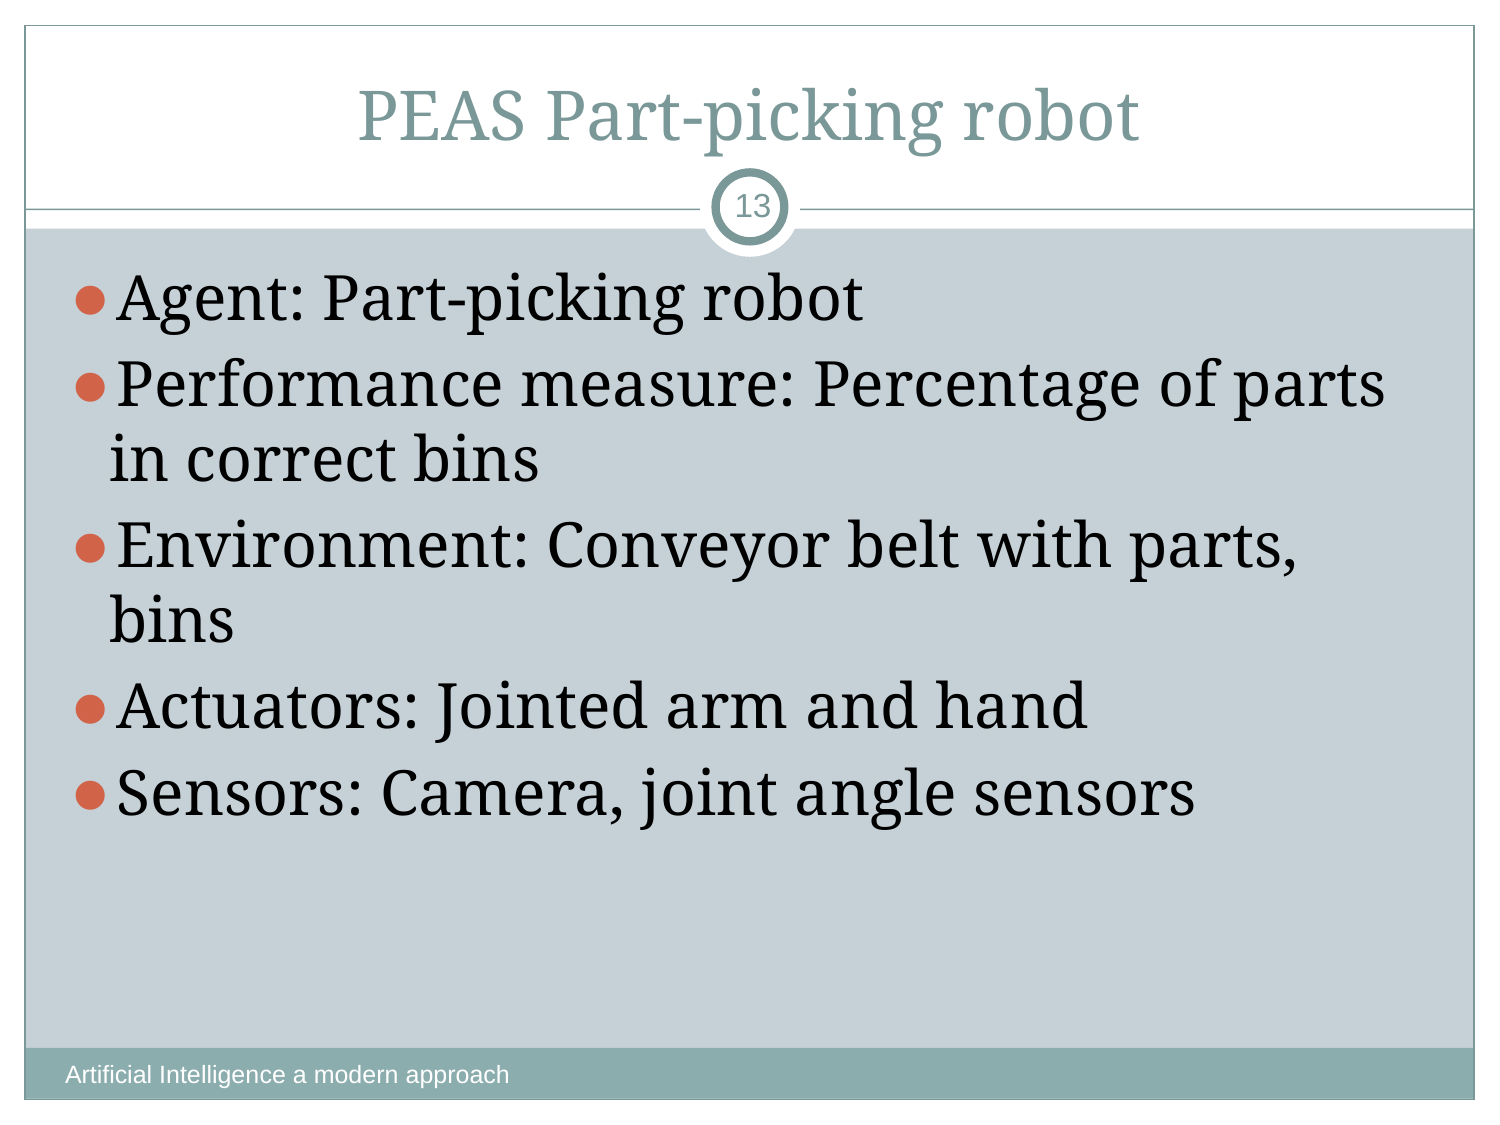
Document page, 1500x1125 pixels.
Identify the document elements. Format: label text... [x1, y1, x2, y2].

list Agent: Part-picking robot Performance measure: Percentage of parts in correct bins Environment: Conveyor belt with parts, bins Actuators: Jointed arm and hand Sensors: Camera, joint angle sensors [49, 250, 1445, 1001]
title PEAS Part-picking robot [49, 37, 1450, 162]
text_box <number> [715, 168, 791, 241]
text_box Artificial Intelligence a modern approach [49, 1051, 638, 1112]
